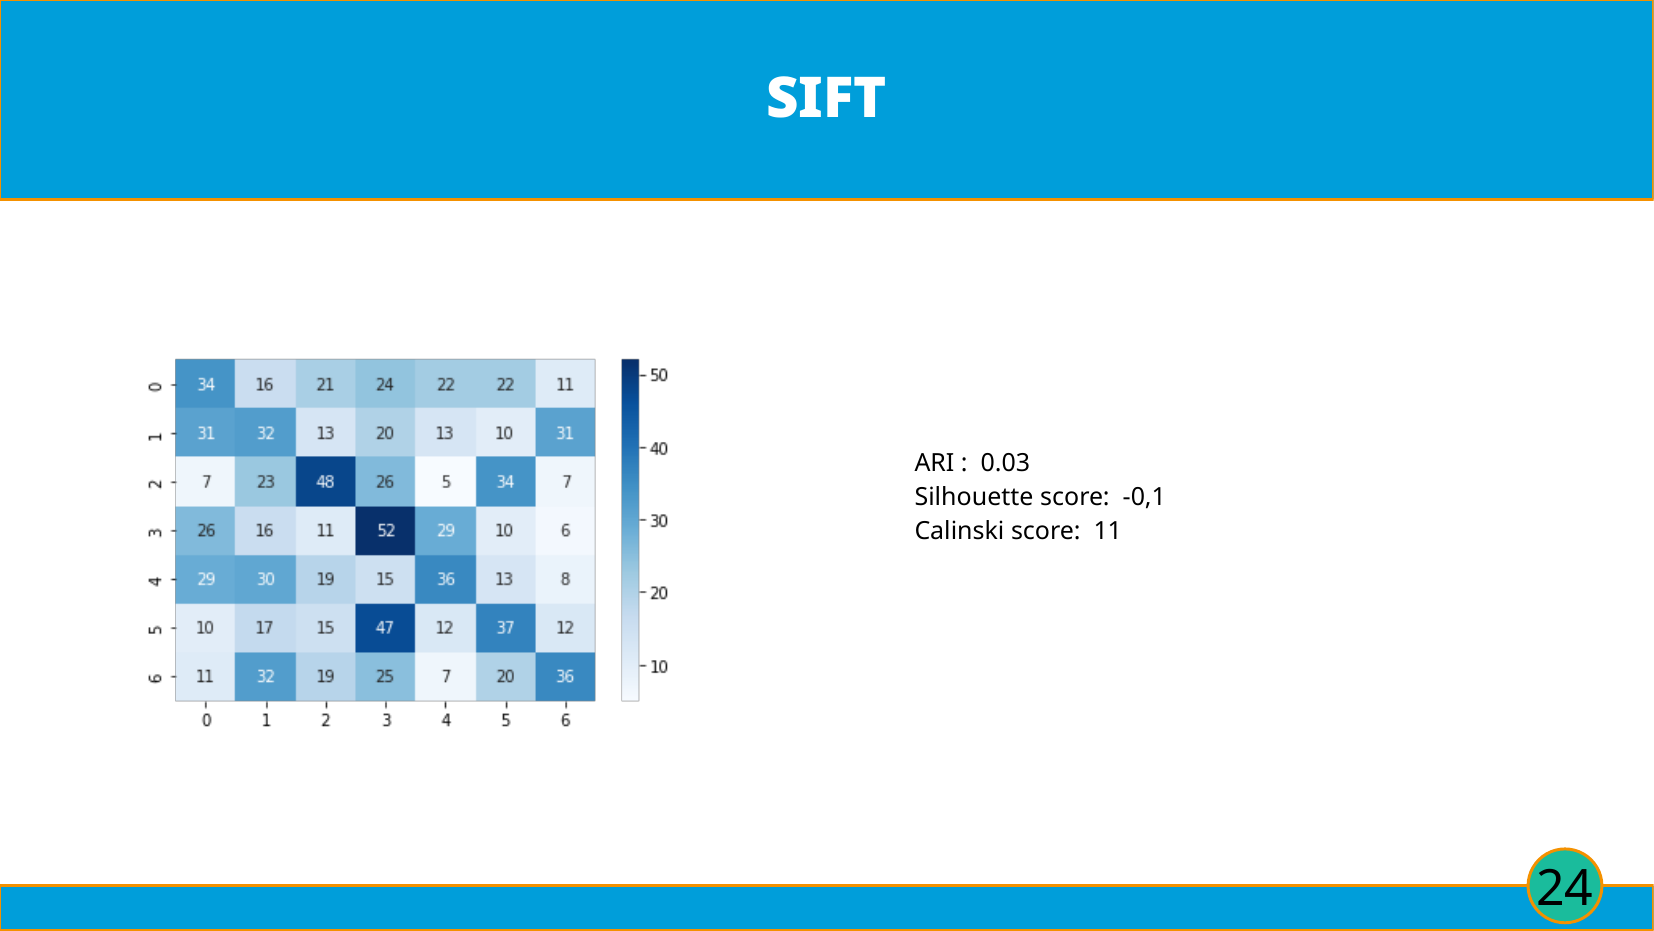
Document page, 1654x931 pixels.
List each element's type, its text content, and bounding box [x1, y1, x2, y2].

title SIFT [59, 37, 1595, 155]
picture [138, 350, 680, 739]
text_box ARI : 0.03 Silhouette score: -0,1 Calinski score: 11 [908, 442, 1300, 549]
